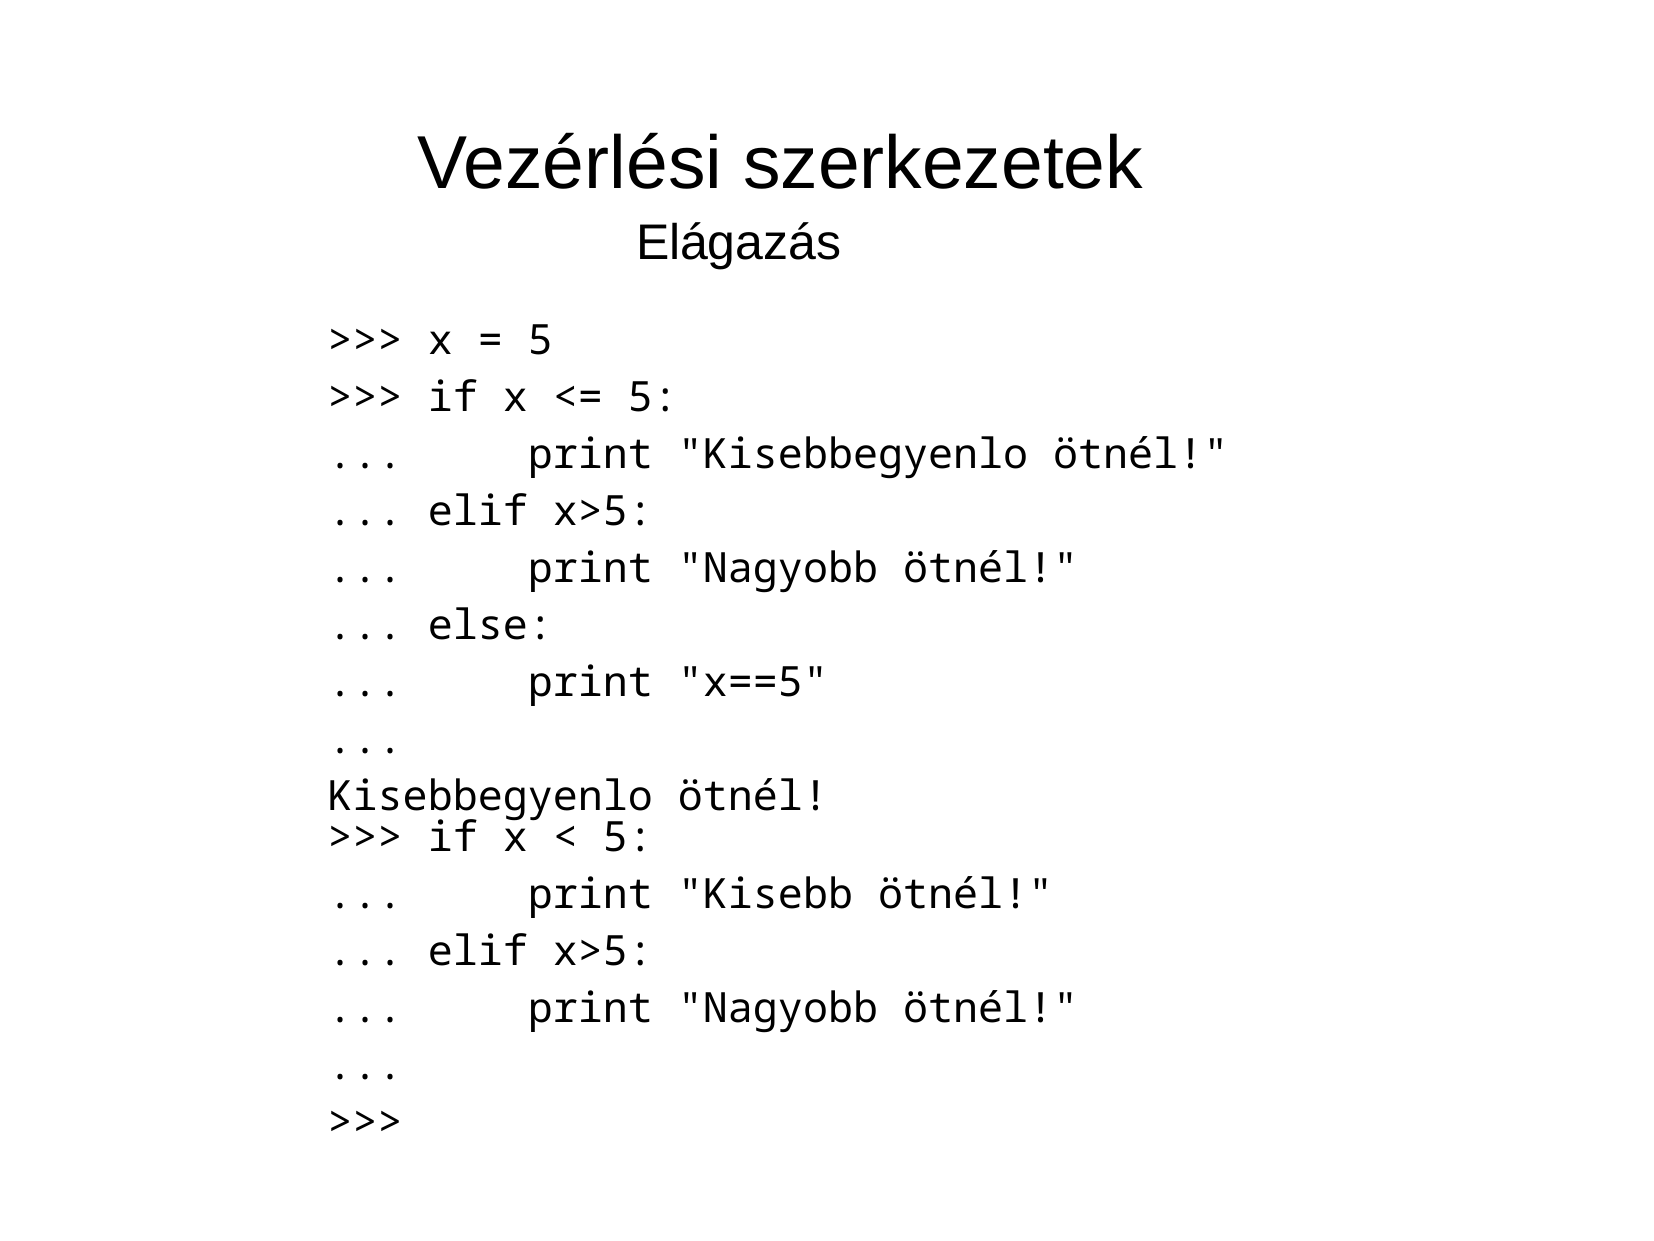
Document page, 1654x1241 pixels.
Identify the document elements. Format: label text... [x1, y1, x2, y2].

text_box Vezérlési szerkezetek [402, 70, 1288, 170]
text_box >>> if x < 5: ... print "Kisebb ötnél!" ... elif x>5: ... print "Nagyobb ötnél!" ... >>> [312, 799, 1101, 1153]
text_box >>> x = 5 >>> if x <= 5: ... print "Kisebbegyenlo ötnél!" ... elif x>5: ... print "Nagyobb ötnél!" ... else: ... print "x==5" ... Kisebbegyenlo ötnél! [312, 302, 1252, 754]
text_box Elágazás [621, 206, 857, 278]
